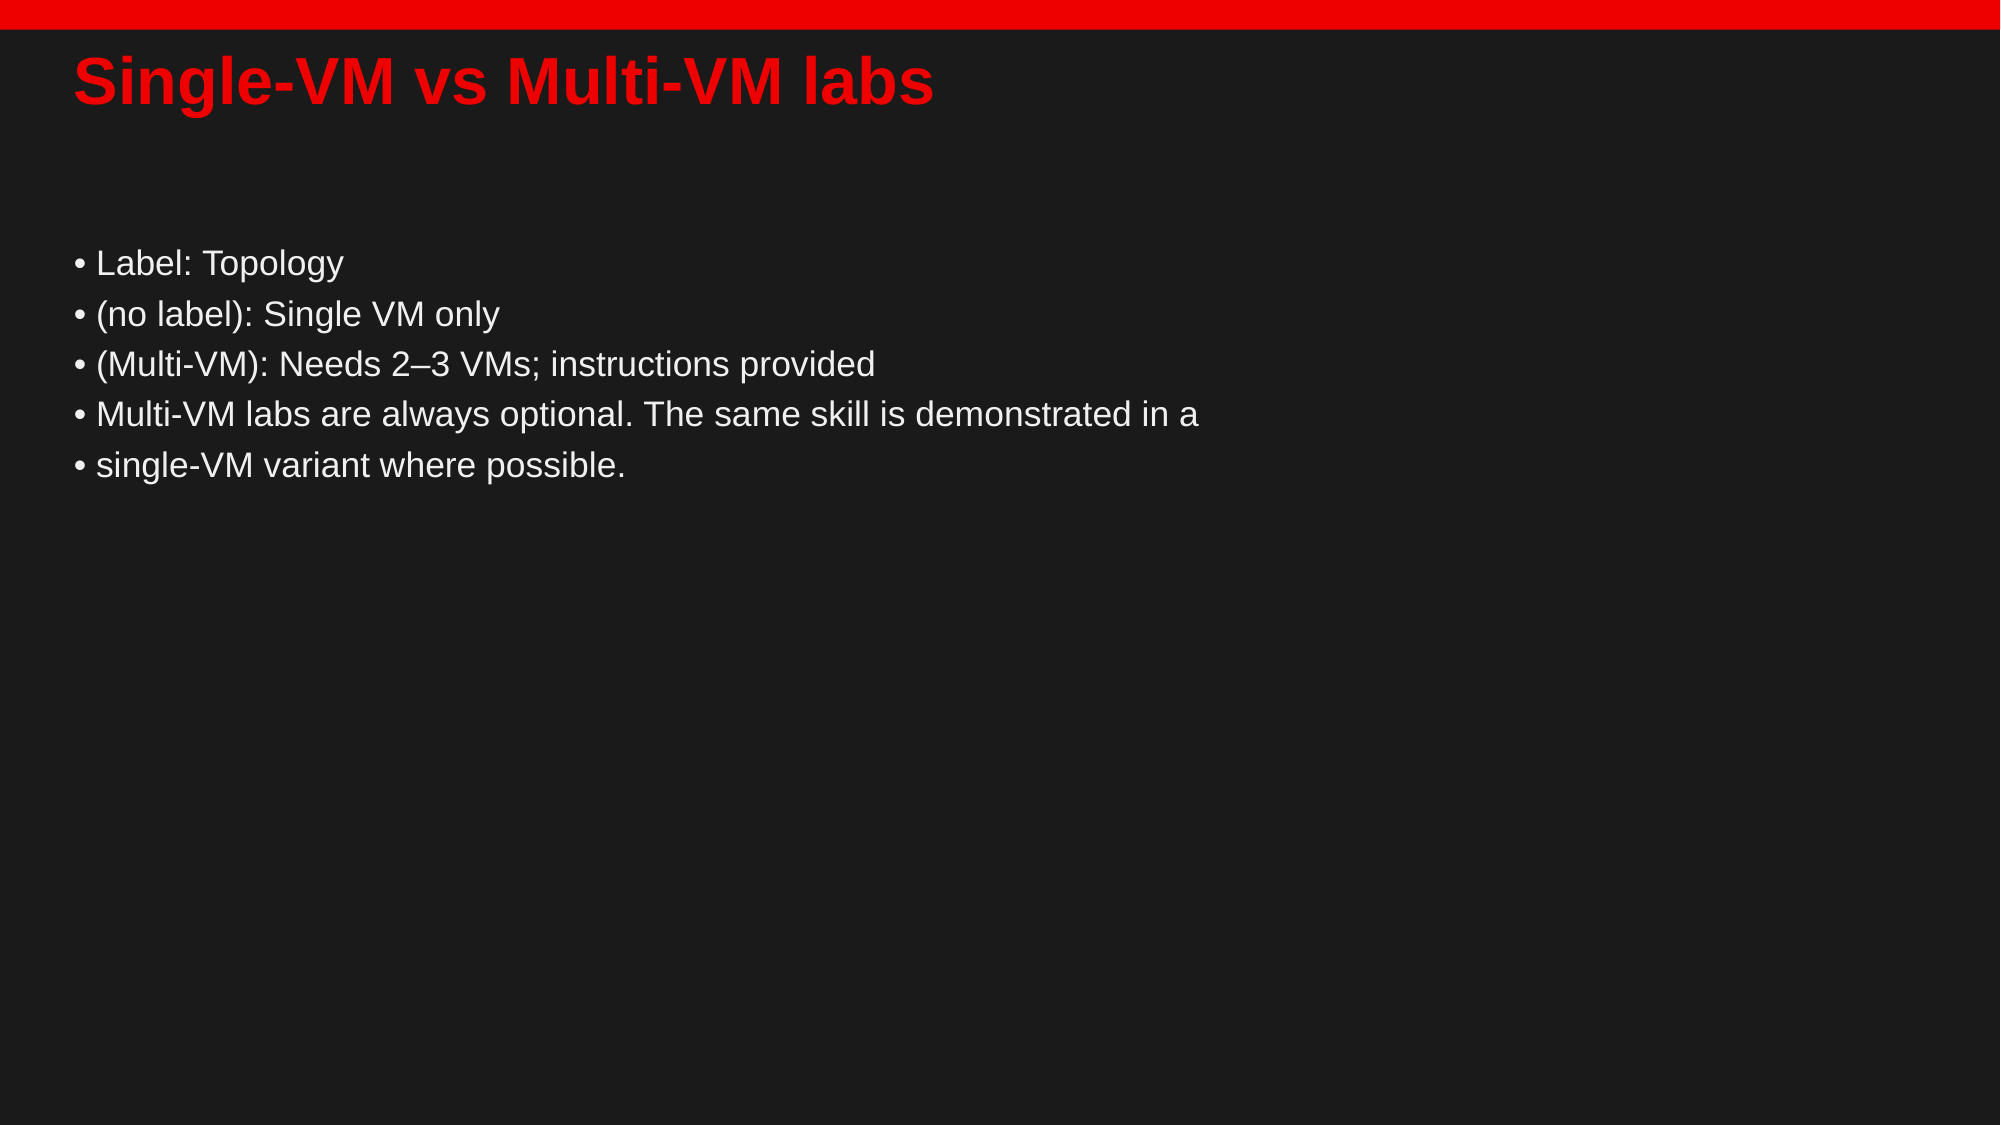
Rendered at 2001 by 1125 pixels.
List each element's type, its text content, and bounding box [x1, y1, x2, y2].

text_box Single-VM vs Multi-VM labs [59, 36, 1942, 208]
text_box • Label: Topology • (no label): Single VM only • (Multi-VM): Needs 2–3 VMs; instructions provided • Multi-VM labs are always optional. The same skill is demonstrated in a • single-VM variant where possible. [59, 236, 1942, 1037]
text_box [0, 0, 2001, 30]
